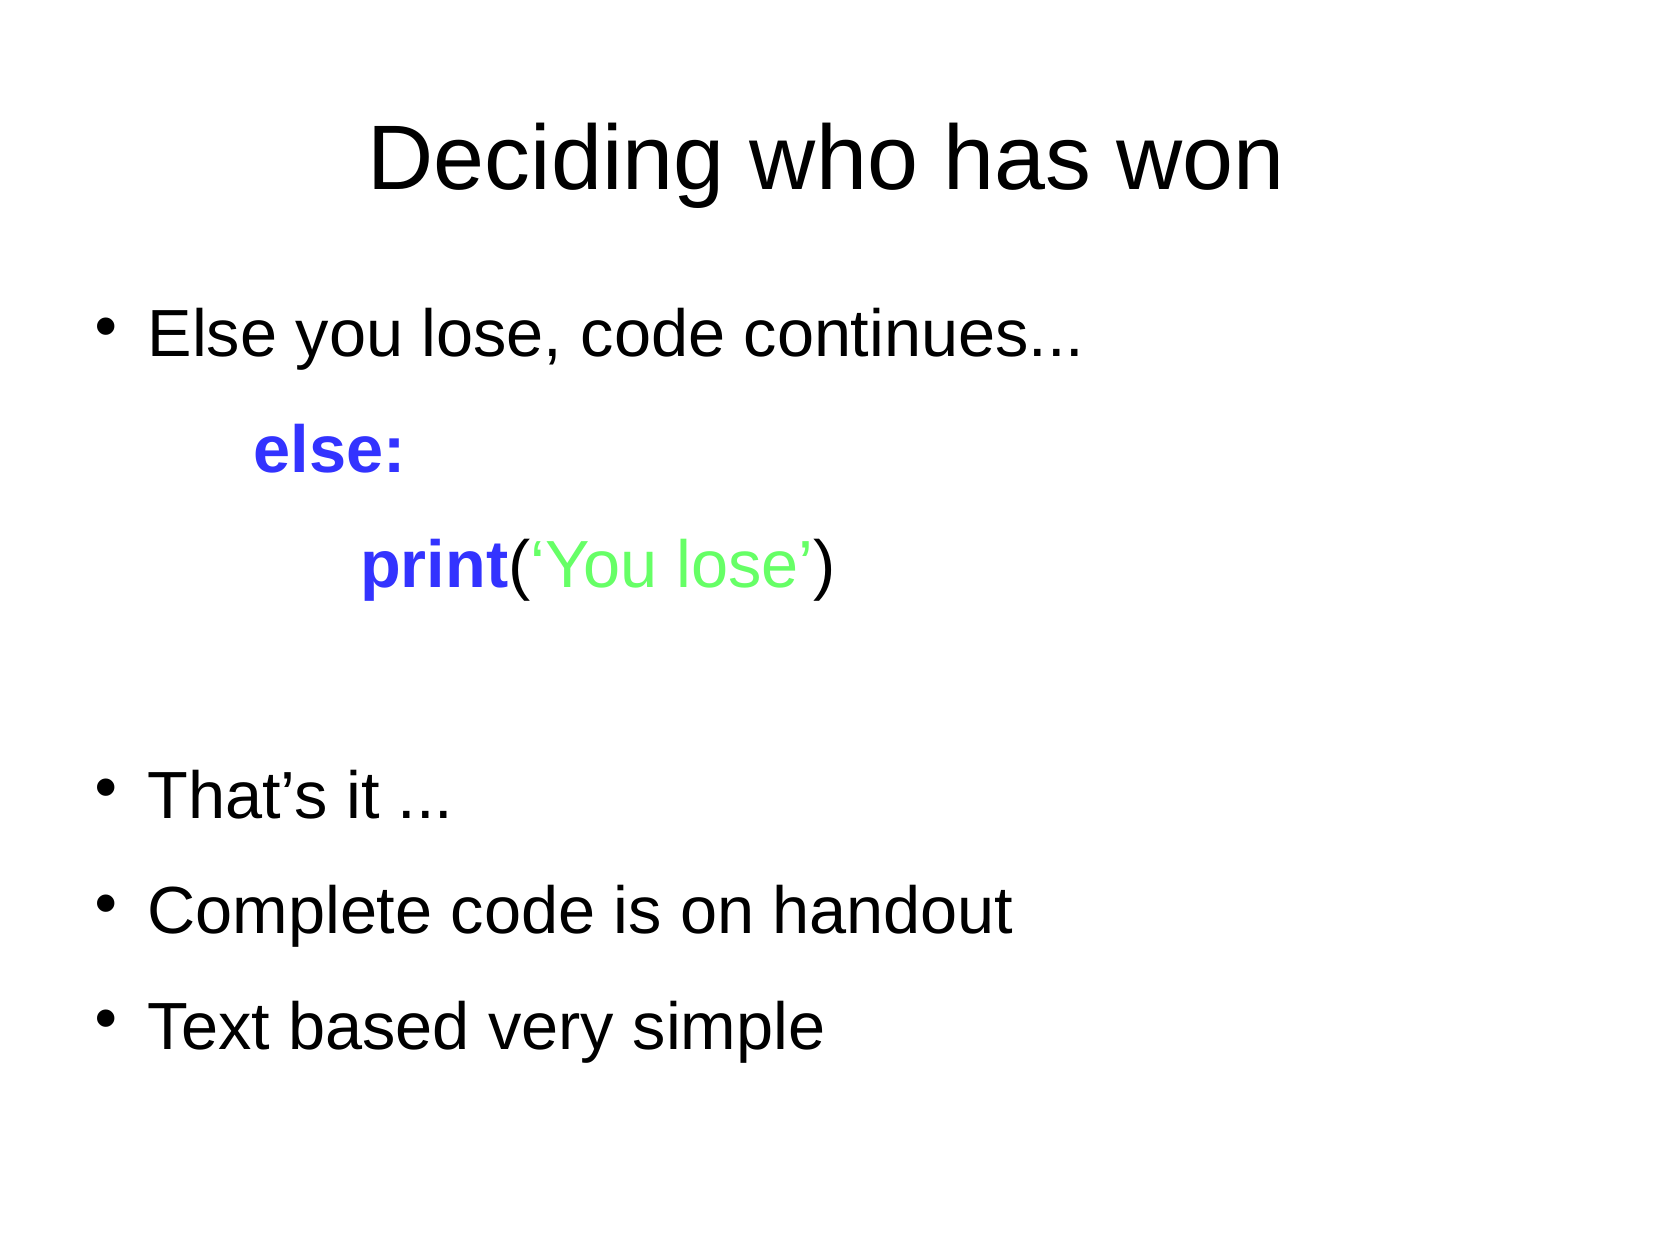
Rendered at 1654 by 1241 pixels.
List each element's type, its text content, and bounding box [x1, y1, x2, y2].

text_box Deciding who has won [82, 49, 1571, 257]
text_box Else you lose, code continues... else: print(‘You lose’) That’s it ... Complete code is on handout Text based very simple [76, 290, 1565, 1010]
